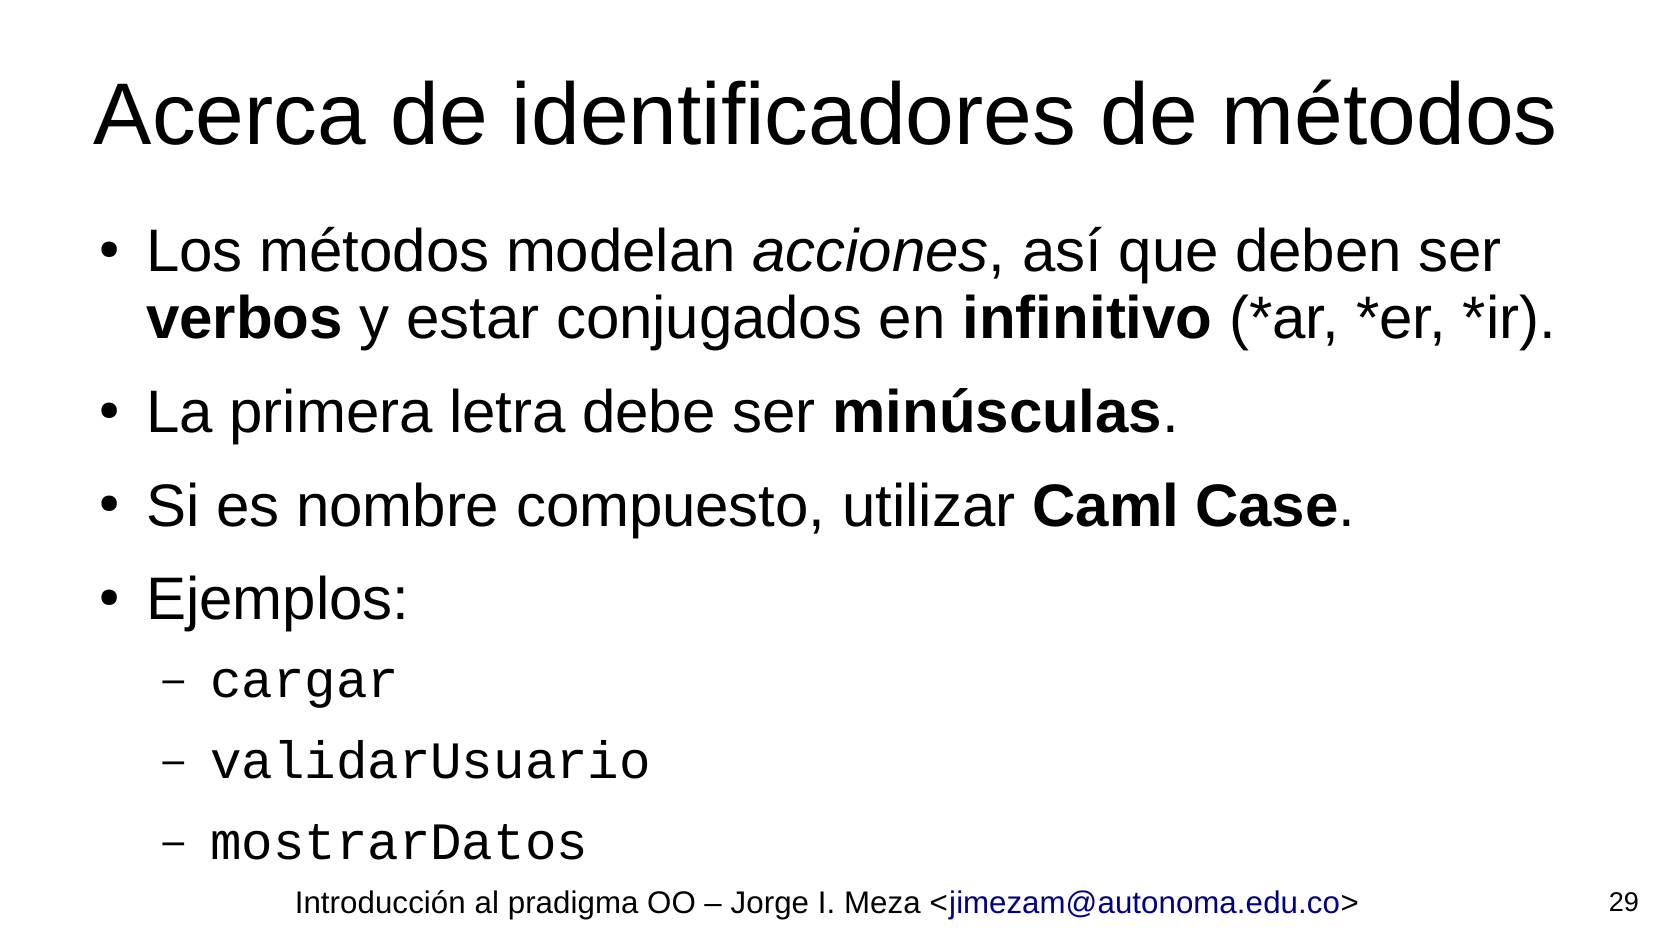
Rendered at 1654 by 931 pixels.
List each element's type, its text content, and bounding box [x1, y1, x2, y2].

title Acerca de identificadores de métodos [82, 37, 1571, 193]
list Los métodos modelan acciones, así que deben ser verbos y estar conjugados en infinitivo (*ar, *er, *ir). La primera letra debe ser minúsculas. Si es nombre compuesto, utilizar Caml Case. Ejemplos: cargar validarUsuario mostrarDatos [82, 217, 1571, 879]
